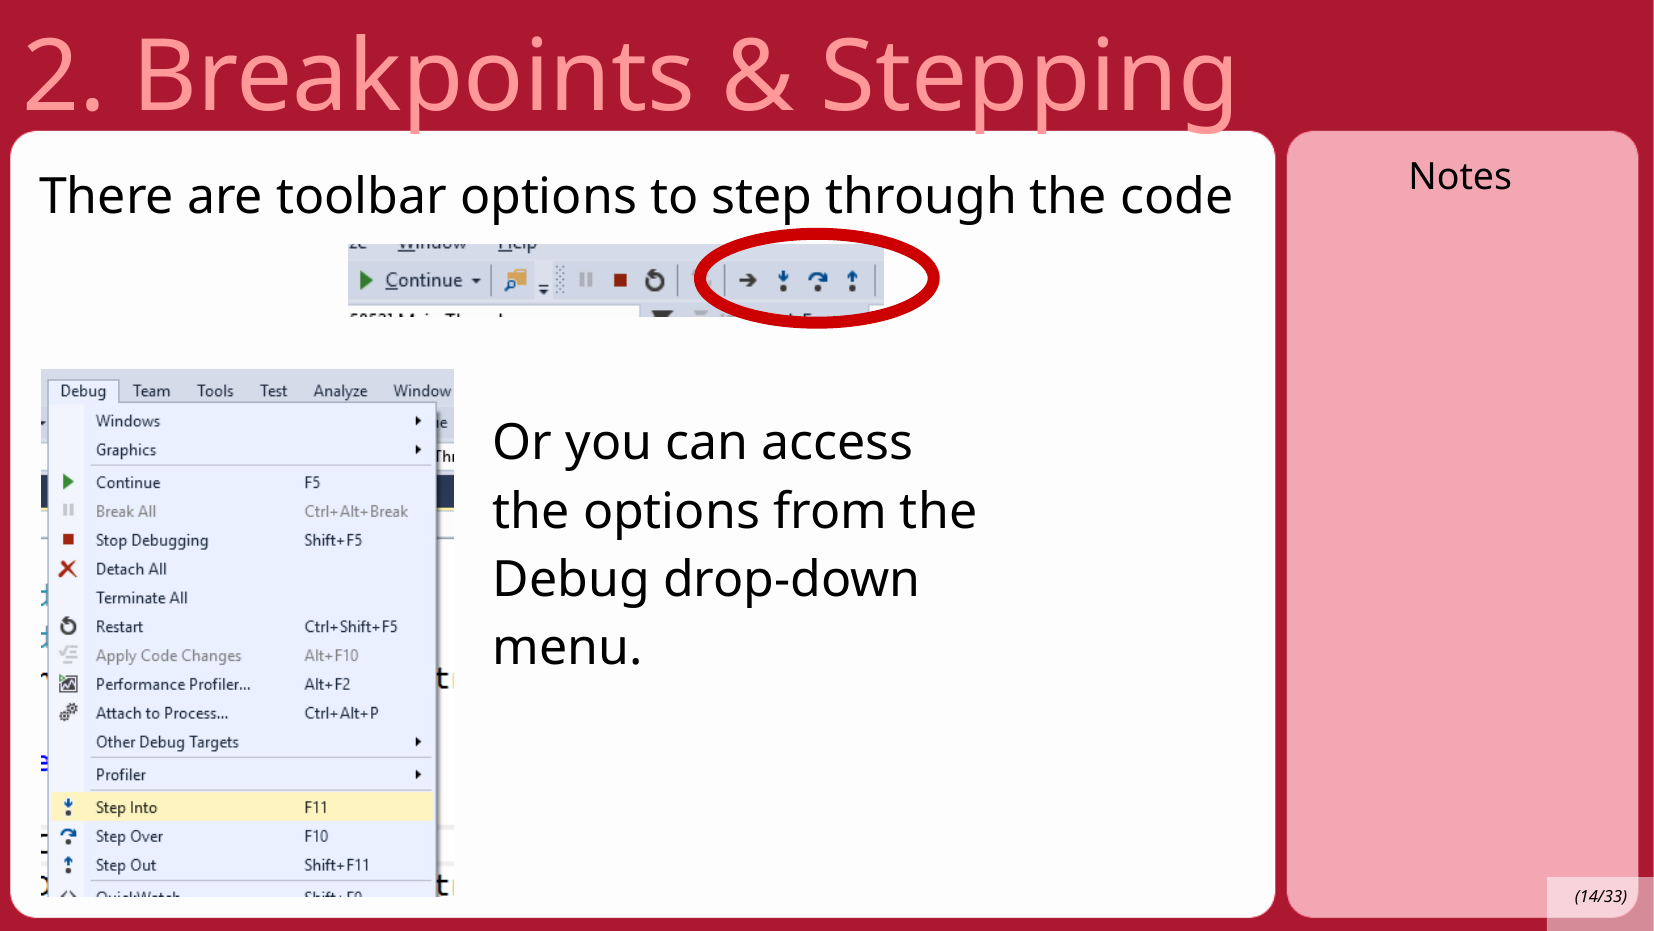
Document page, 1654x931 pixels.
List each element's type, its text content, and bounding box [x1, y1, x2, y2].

text_box There are toolbar options to step through the code [26, 160, 1247, 217]
text_box Or you can access the options from the Debug drop-down menu. [492, 406, 981, 885]
text_box (<number>/33) [1546, 877, 1654, 931]
title 2. Breakpoints & Stepping [22, 7, 1511, 136]
picture [0, 0, 1654, 931]
text_box Notes [1290, 141, 1631, 199]
